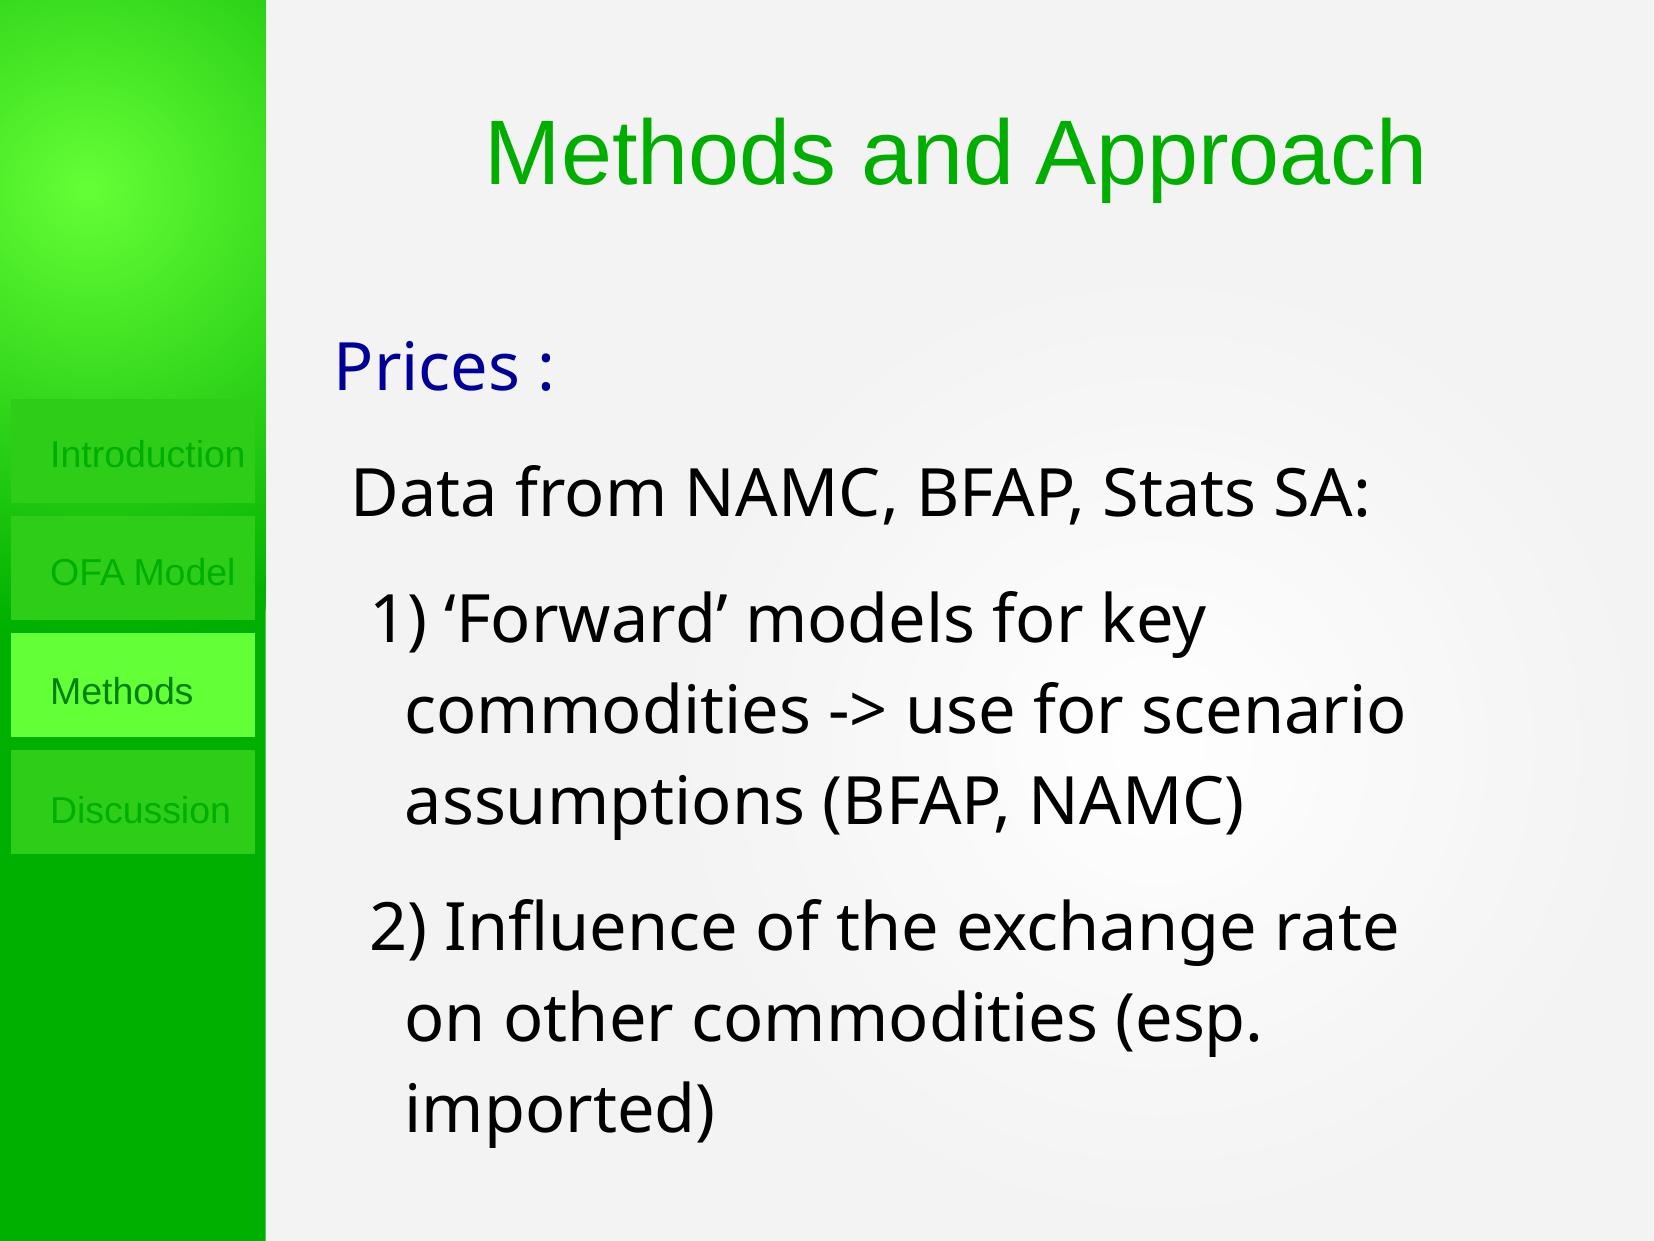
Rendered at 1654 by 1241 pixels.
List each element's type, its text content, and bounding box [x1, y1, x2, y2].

text_box Prices : Data from NAMC, BFAP, Stats SA: ‘Forward’ models for key commodities -> use for scenario assumptions (BFAP, NAMC) Influence of the exchange rate on other commodities (esp. imported) [318, 311, 1501, 978]
text_box Discussion [35, 781, 292, 839]
text_box Introduction [35, 425, 318, 483]
text_box OFA Model [35, 544, 252, 602]
text_box Methods [35, 663, 265, 720]
title Methods and Approach [389, 49, 1524, 257]
